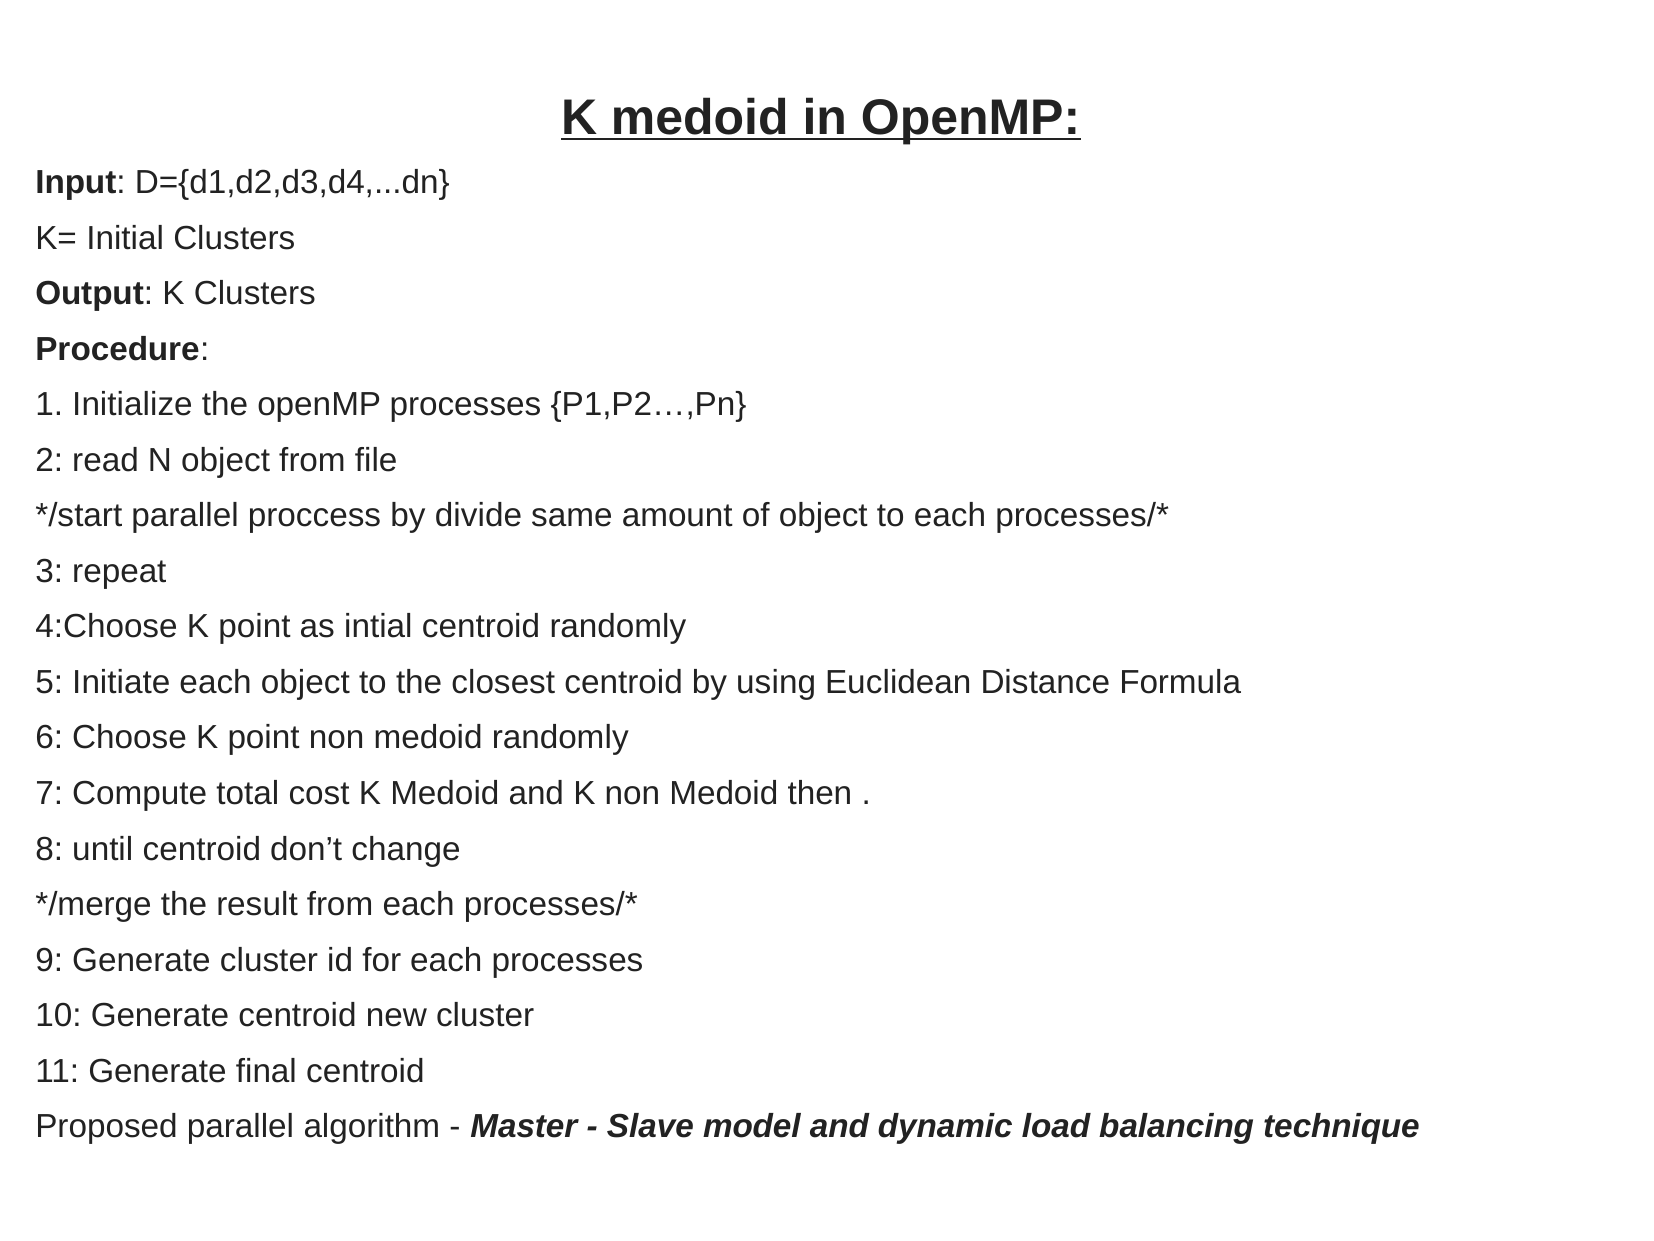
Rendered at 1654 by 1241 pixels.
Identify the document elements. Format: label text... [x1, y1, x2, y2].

subtitle K medoid in OpenMP: Input: D={d1,d2,d3,d4,...dn} K= Initial Clusters Output: K Clusters Procedure: 1. Initialize the openMP processes {P1,P2…,Pn} 2: read N object from file */start parallel proccess by divide same amount of object to each processes/* 3: repeat 4:Choose K point as intial centroid randomly 5: Initiate each object to the closest centroid by using Euclidean Distance Formula 6: Choose K point non medoid randomly 7: Compute total cost K Medoid and K non Medoid then . 8: until centroid don’t change */merge the result from each processes/* 9: Generate cluster id for each processes 10: Generate centroid new cluster 11: Generate final centroid Proposed parallel algorithm - Master - Slave model and dynamic load balancing technique [35, 15, 1607, 1191]
